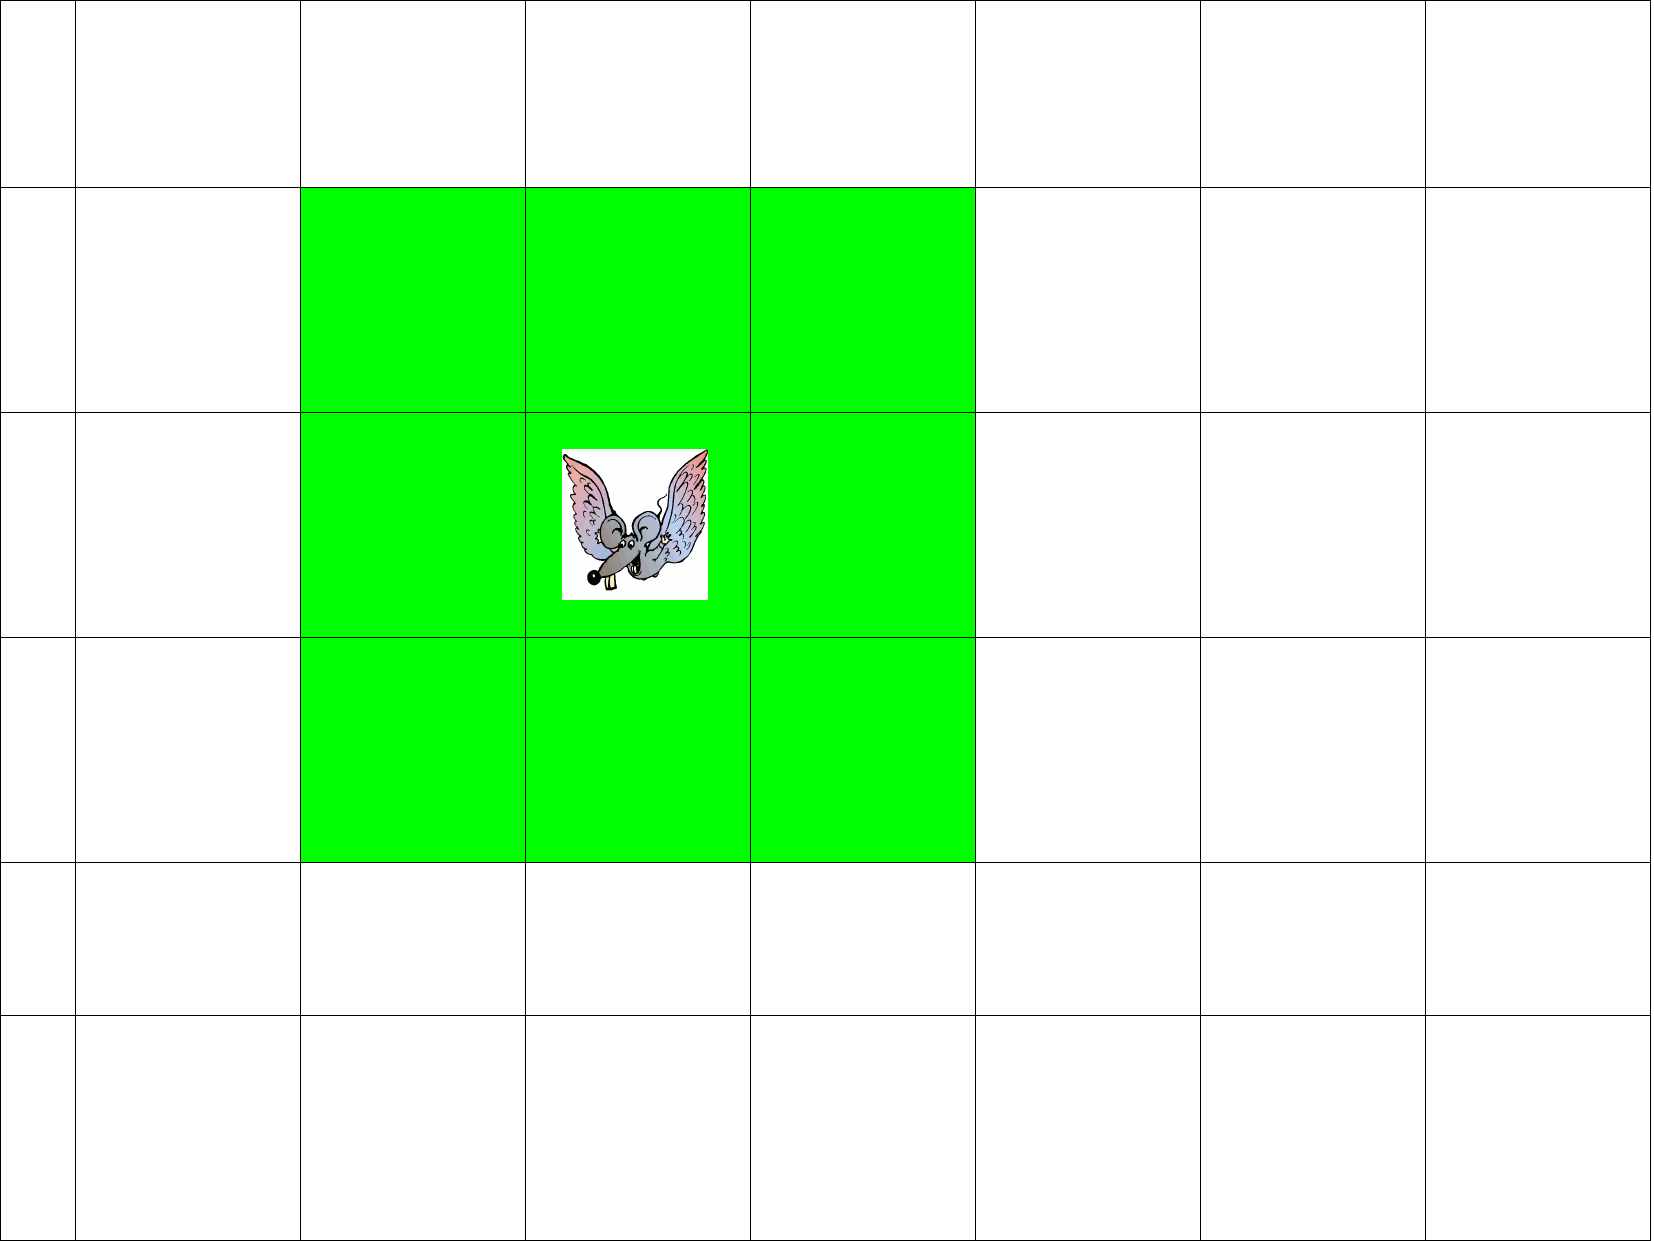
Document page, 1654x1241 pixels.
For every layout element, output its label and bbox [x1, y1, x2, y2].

text_box [0, 0, 1651, 1241]
picture [562, 449, 708, 601]
